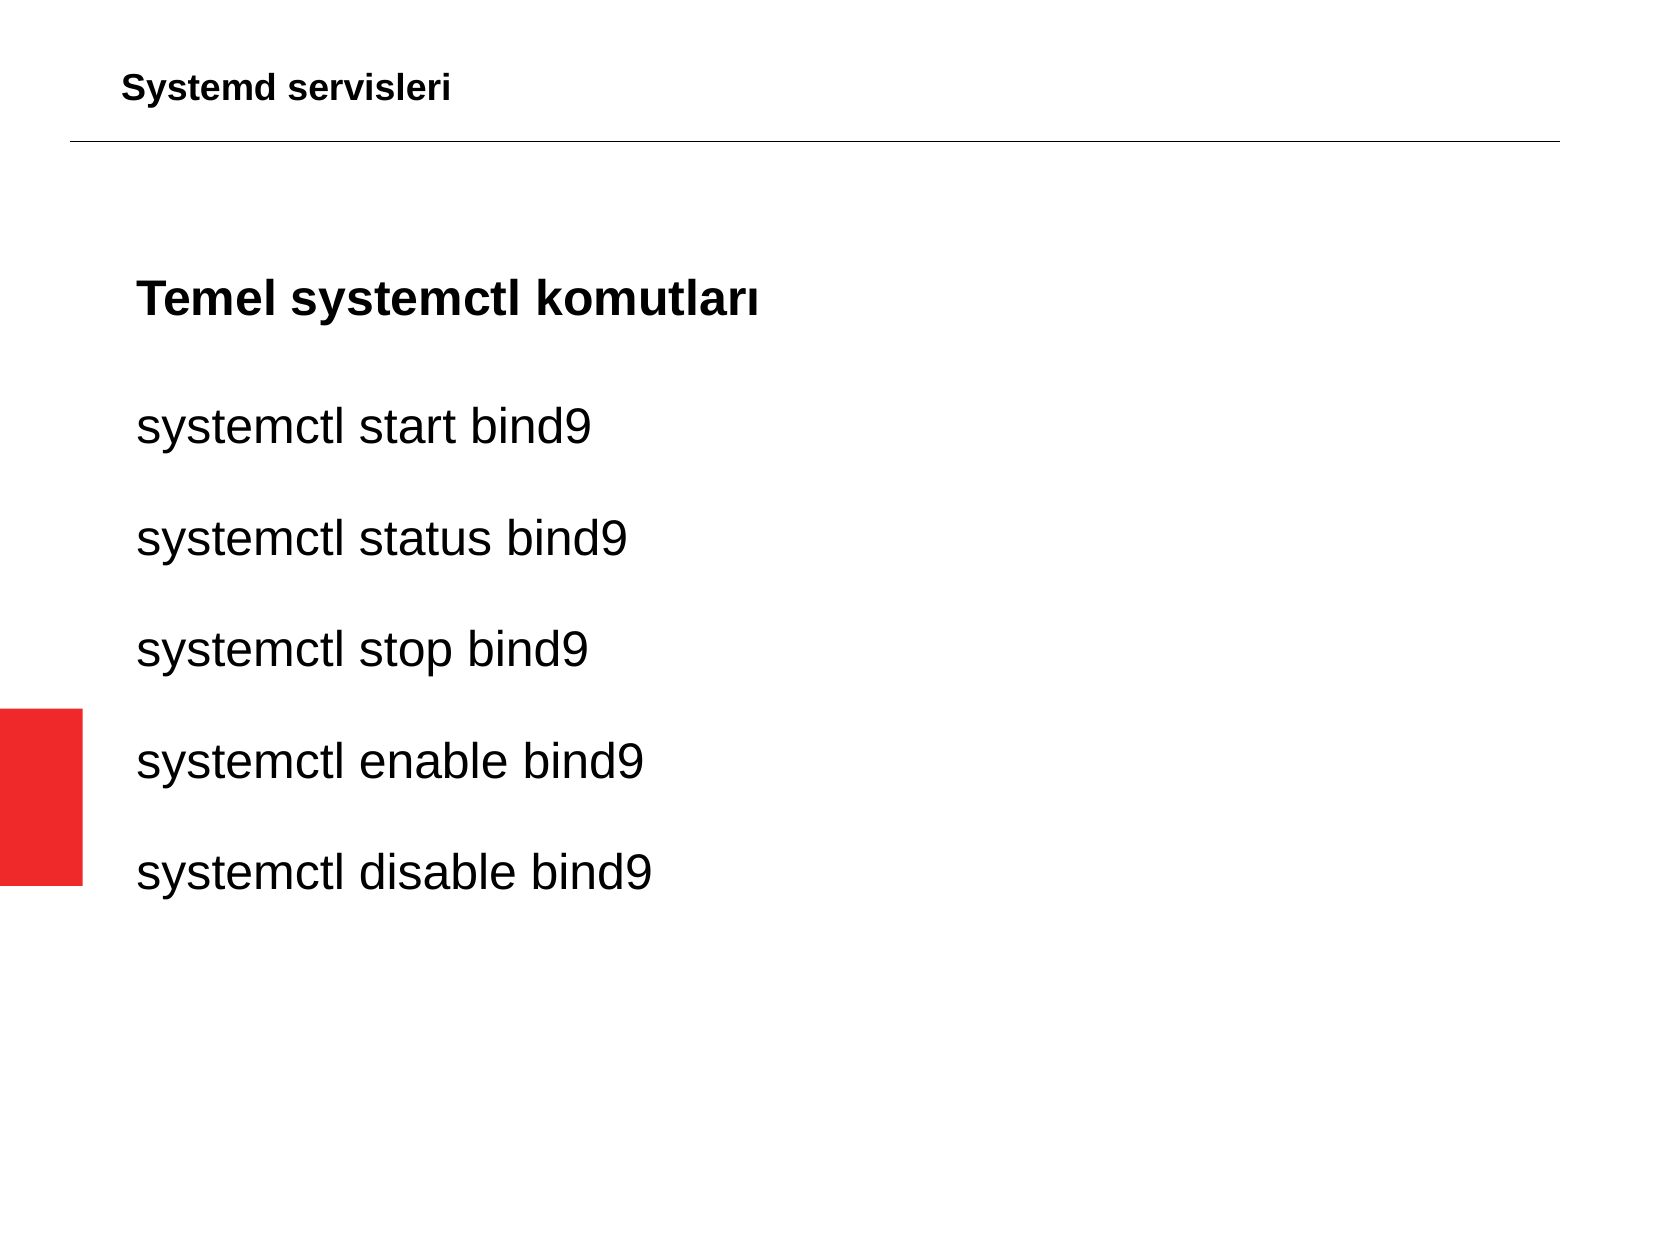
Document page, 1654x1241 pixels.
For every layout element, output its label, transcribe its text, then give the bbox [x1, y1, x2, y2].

text_box Temel systemctl komutları systemctl start bind9 systemctl status bind9 systemctl stop bind9 systemctl enable bind9 systemctl disable bind9 [121, 254, 1099, 908]
text_box Systemd servisleri [106, 59, 1536, 117]
